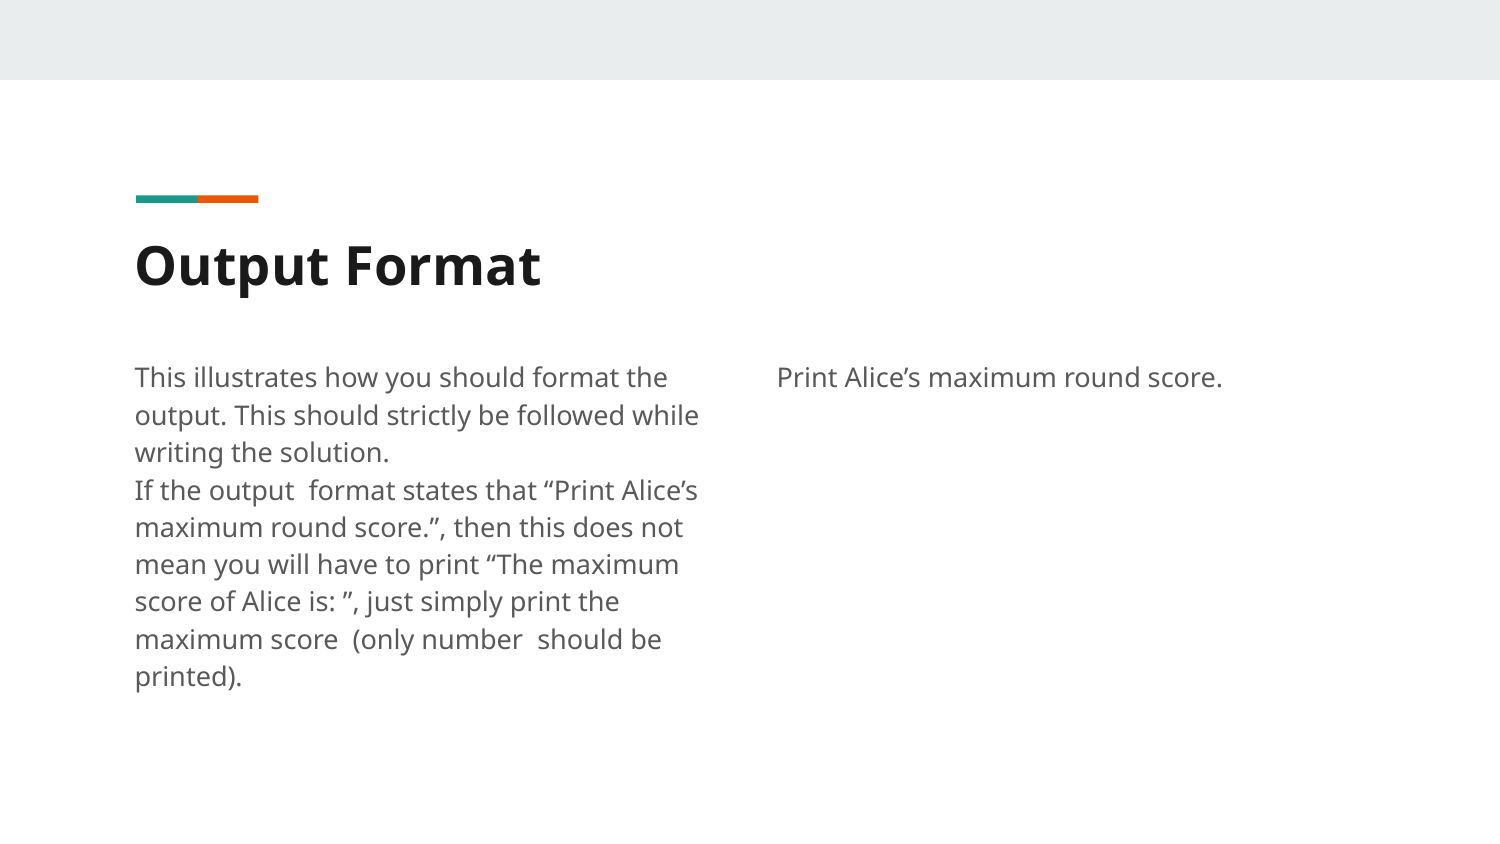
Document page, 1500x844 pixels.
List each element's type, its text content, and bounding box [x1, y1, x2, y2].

list Print Alice’s maximum round score. [761, 341, 1381, 712]
list This illustrates how you should format the output. This should strictly be followed while writing the solution. If the output format states that “Print Alice’s maximum round score.”, then this does not mean you will have to print “The maximum score of Alice is: ”, just simply print the maximum score (only number should be printed). [119, 341, 739, 712]
title Output Format [119, 216, 1381, 305]
